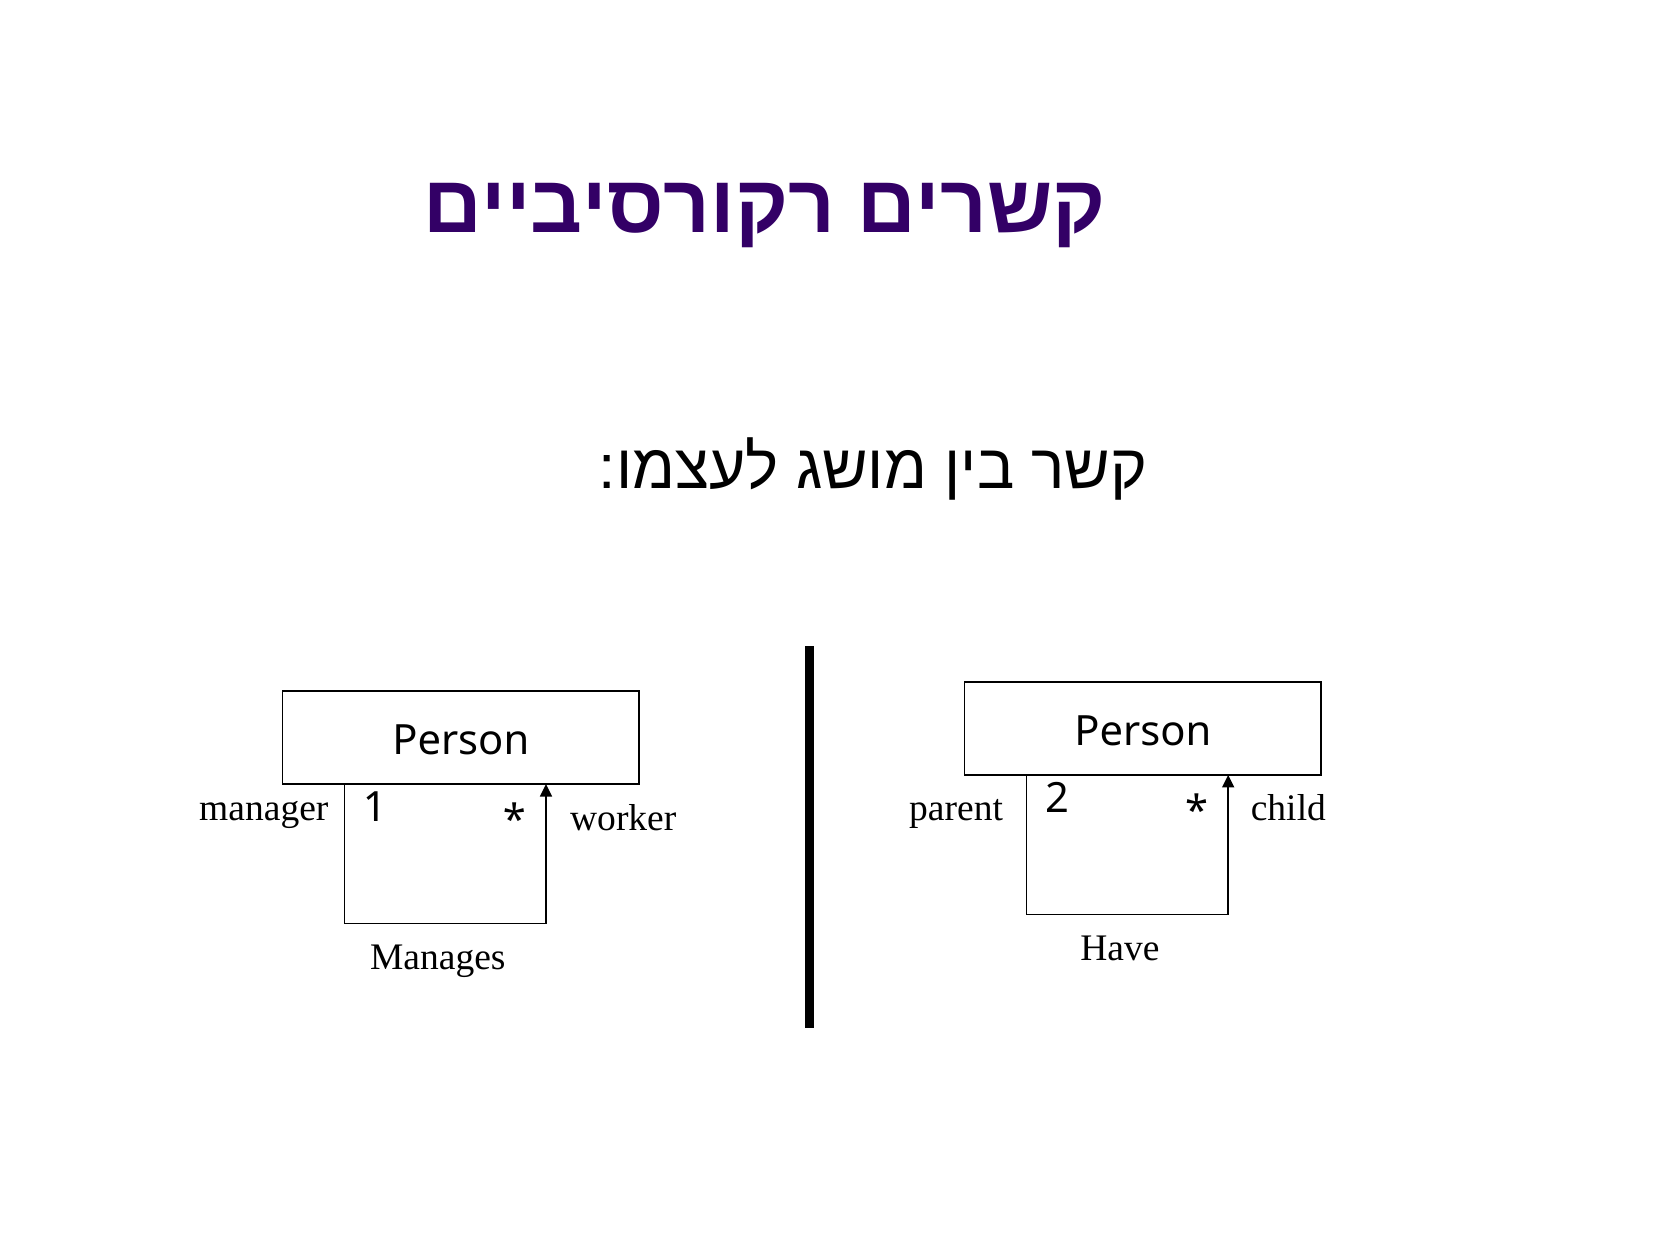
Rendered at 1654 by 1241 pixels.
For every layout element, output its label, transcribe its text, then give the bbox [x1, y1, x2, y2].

text_box manager [182, 774, 346, 837]
title קשרים רקורסיביים [82, 22, 1447, 257]
text_box worker [553, 784, 694, 847]
text_box 2 [1028, 762, 1087, 830]
list קשר בין מושג לעצמו: [170, 418, 1577, 543]
text_box child [1233, 774, 1344, 837]
text_box 1 [346, 771, 404, 839]
text_box Person [282, 691, 640, 785]
text_box * [1168, 775, 1226, 843]
text_box Person [964, 682, 1322, 775]
text_box Have [1063, 914, 1177, 977]
text_box * [486, 784, 544, 852]
text_box parent [892, 774, 1021, 837]
text_box Manages [353, 923, 523, 986]
